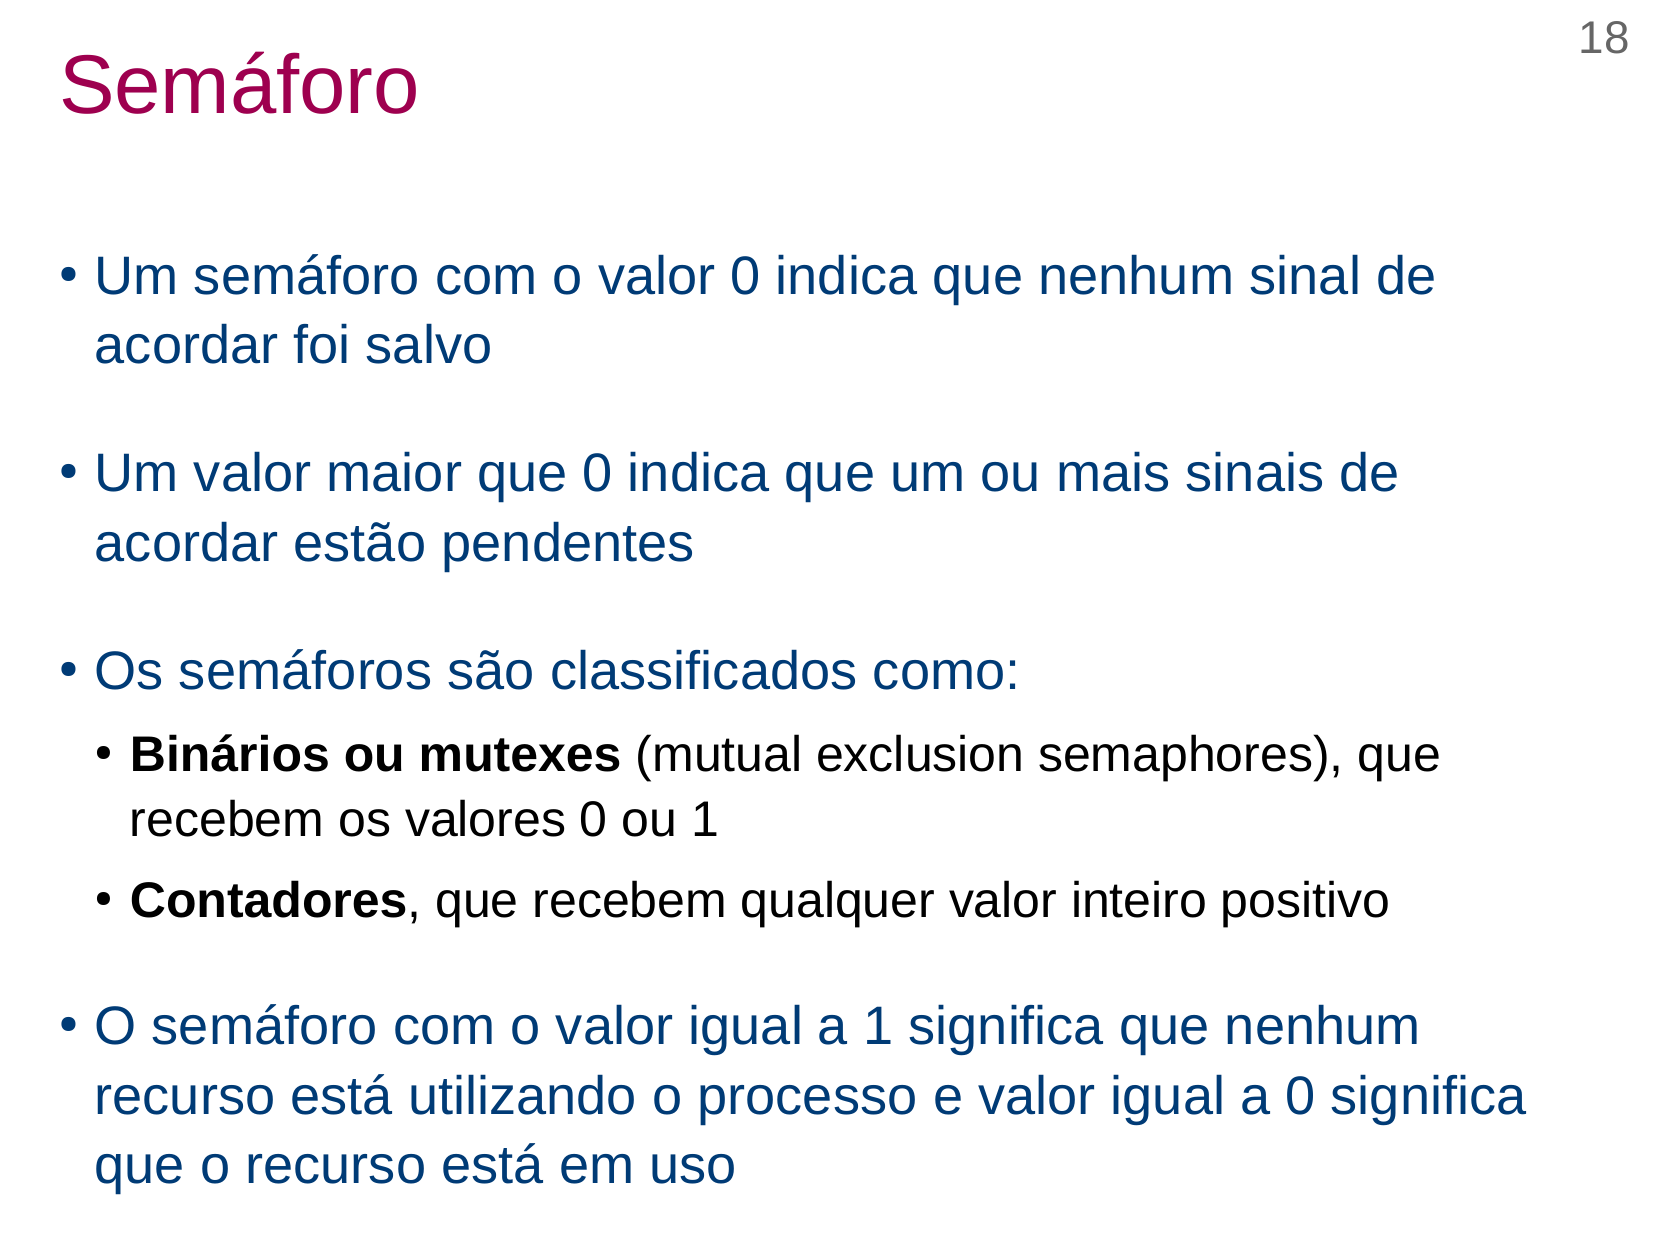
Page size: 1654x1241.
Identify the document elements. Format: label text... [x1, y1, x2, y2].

title Semáforo [59, 29, 1595, 148]
list Um semáforo com o valor 0 indica que nenhum sinal de acordar foi salvo Um valor maior que 0 indica que um ou mais sinais de acordar estão pendentes Os semáforos são classificados como: Binários ou mutexes (mutual exclusion semaphores), que recebem os valores 0 ou 1 Contadores, que recebem qualquer valor inteiro positivo O semáforo com o valor igual a 1 significa que nenhum recurso está utilizando o processo e valor igual a 0 significa que o recurso está em uso [59, 236, 1595, 1211]
